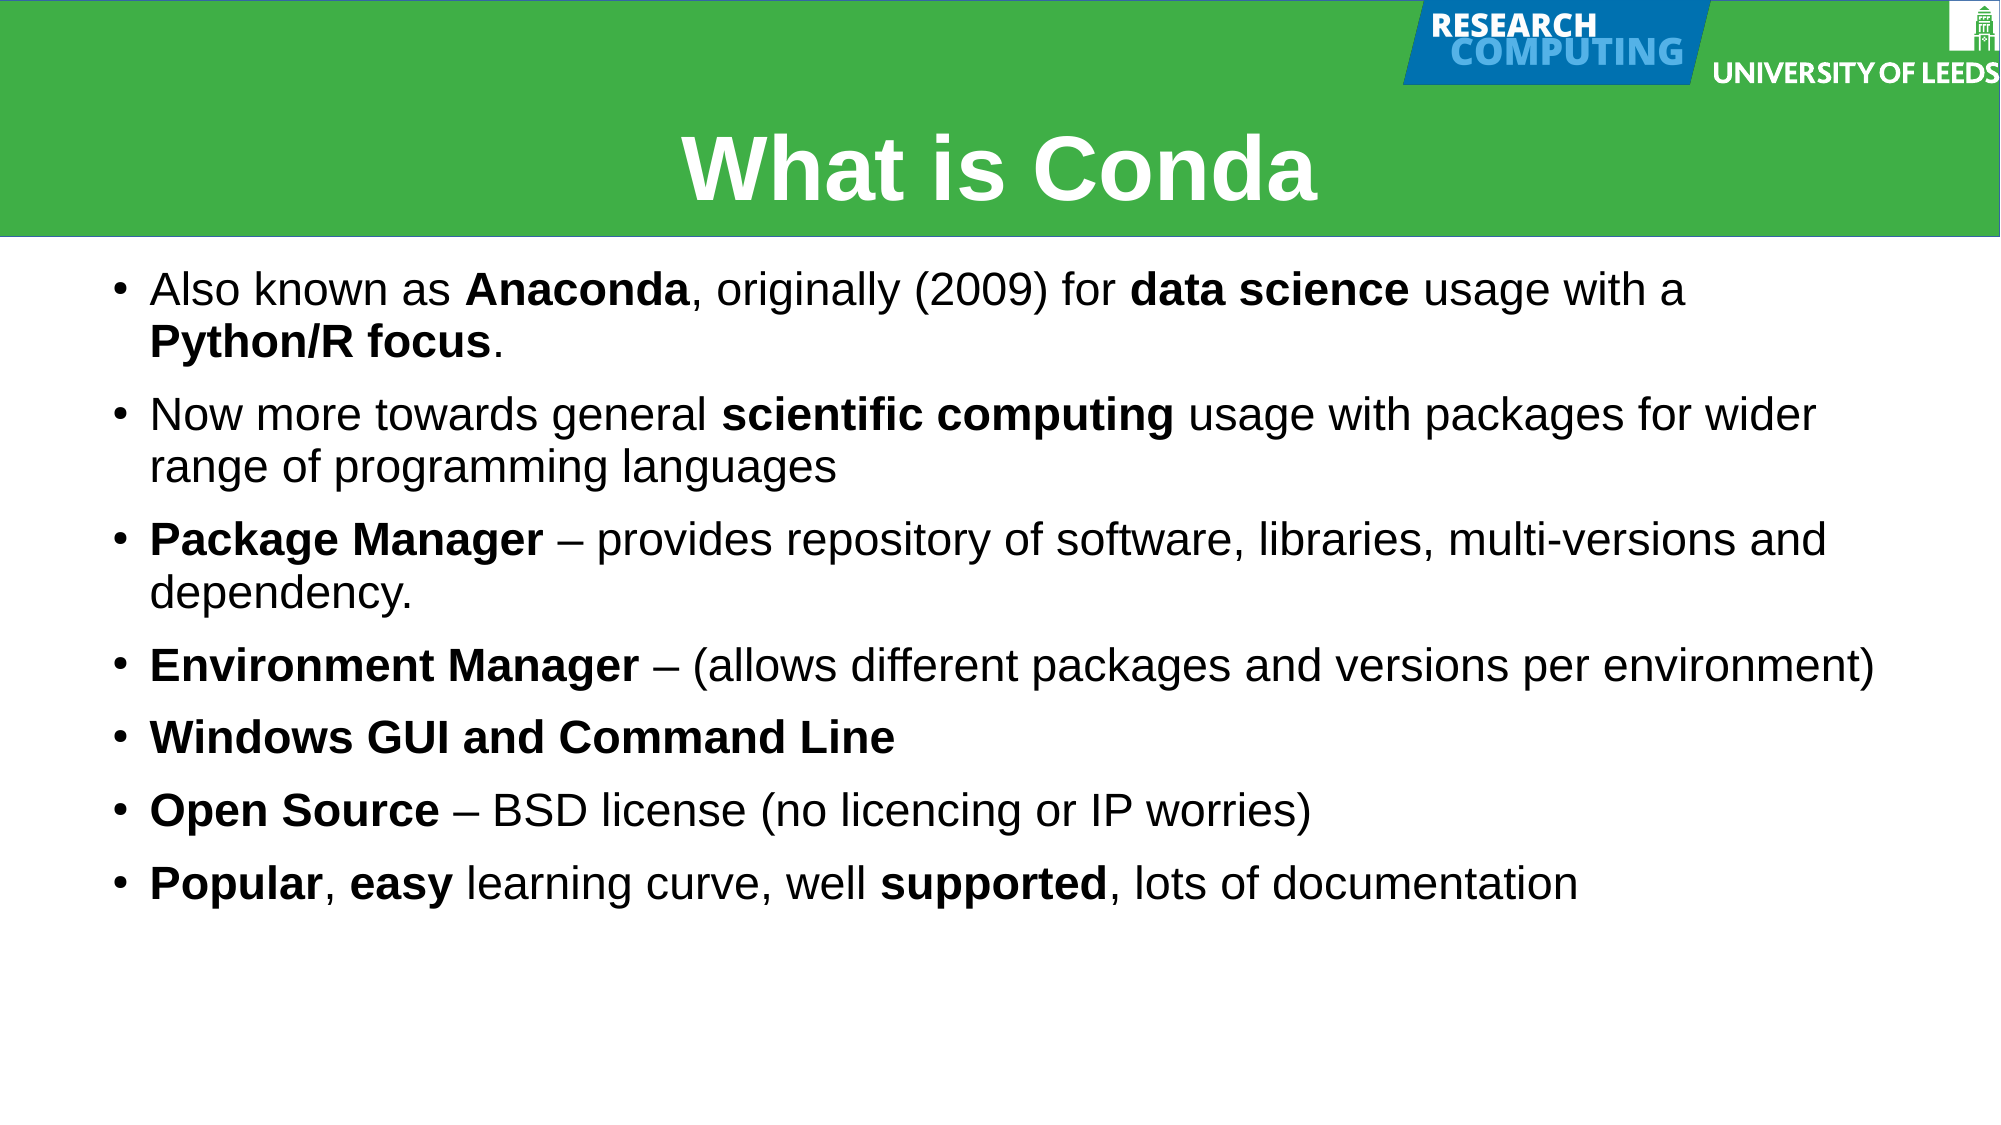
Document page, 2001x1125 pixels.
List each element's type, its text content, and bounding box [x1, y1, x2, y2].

text_box [1863, 85, 2000, 237]
picture [1712, 0, 2000, 85]
title What is Conda [137, 59, 1863, 263]
text_box [0, 0, 1403, 237]
list Also known as Anaconda, originally (2009) for data science usage with a Python/R focus. Now more towards general scientific computing usage with packages for wider range of programming languages Package Manager – provides repository of software, libraries, multi-versions and dependency. Environment Manager – (allows different packages and versions per environment) Windows GUI and Command Line Open Source – BSD license (no licencing or IP worries) Popular, easy learning curve, well supported, lots of documentation [99, 263, 1900, 916]
picture [1403, 0, 1711, 97]
